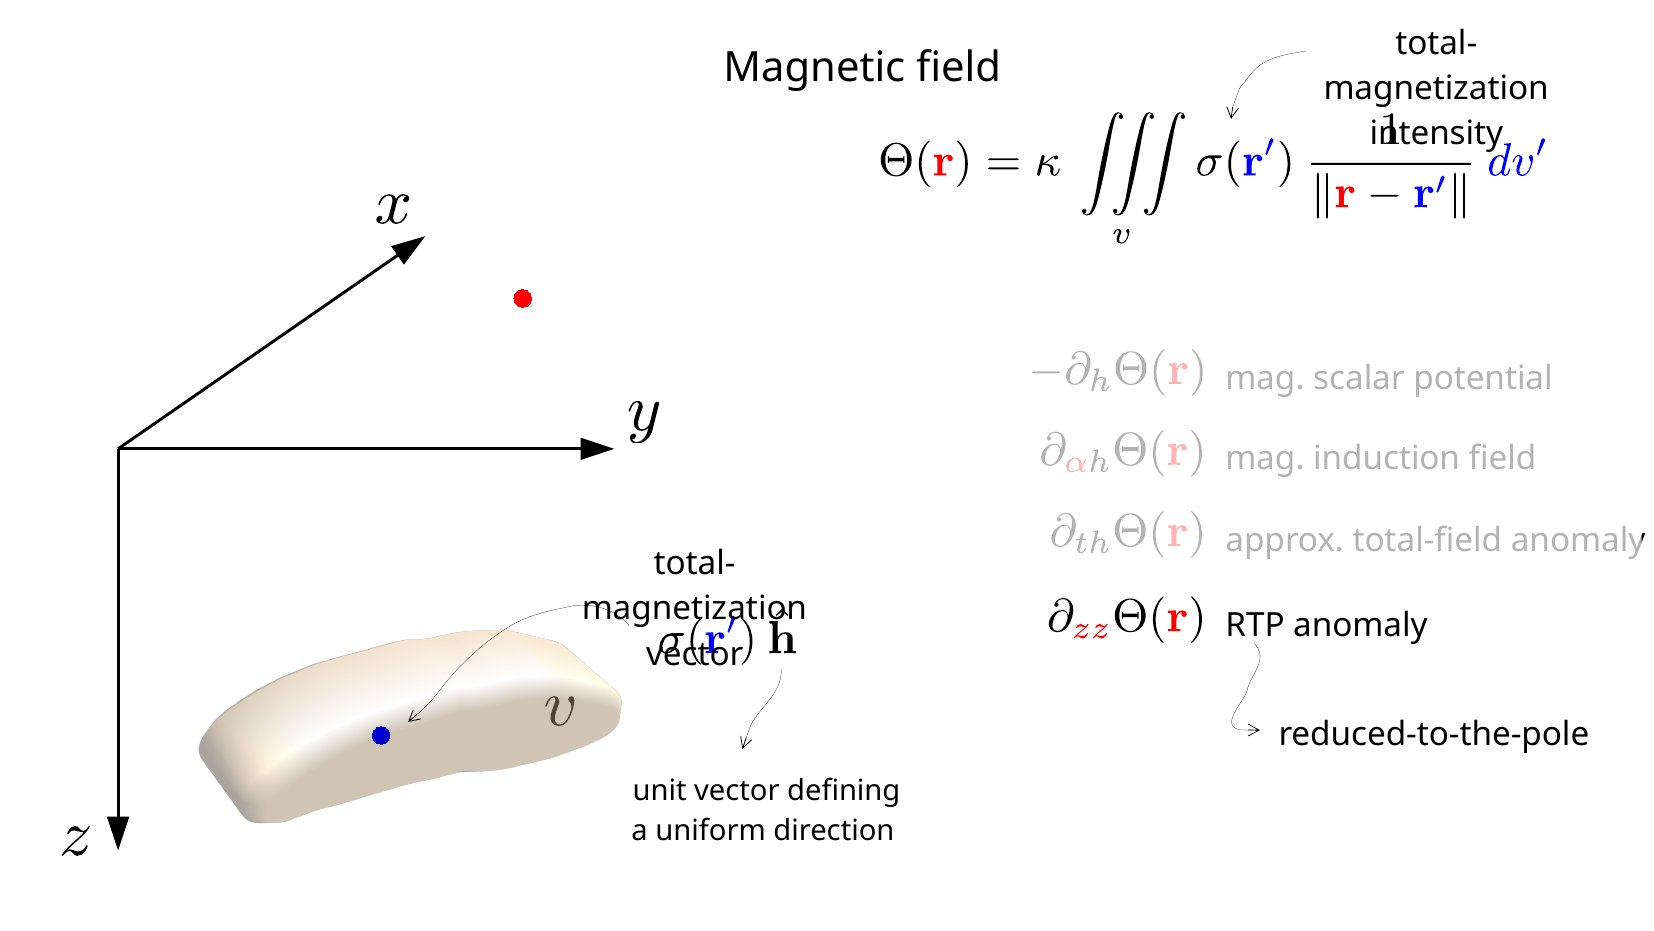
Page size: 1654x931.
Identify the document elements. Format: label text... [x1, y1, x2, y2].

text_box Magnetic field [708, 29, 1005, 91]
picture [626, 401, 662, 443]
text_box total-magnetization vector [567, 531, 901, 625]
text_box total-magnetization intensity [1308, 11, 1642, 107]
text_box [1015, 330, 1642, 567]
picture [374, 194, 413, 224]
picture [655, 625, 799, 667]
text_box reduced-to-the-pole [1263, 702, 1595, 755]
text_box unit vector defining a uniform direction [616, 761, 928, 869]
text_box [513, 289, 532, 308]
picture [878, 112, 1547, 244]
picture [59, 826, 93, 856]
text_box RTP anomaly [1210, 593, 1435, 646]
picture [1045, 594, 1209, 645]
text_box [372, 726, 390, 745]
